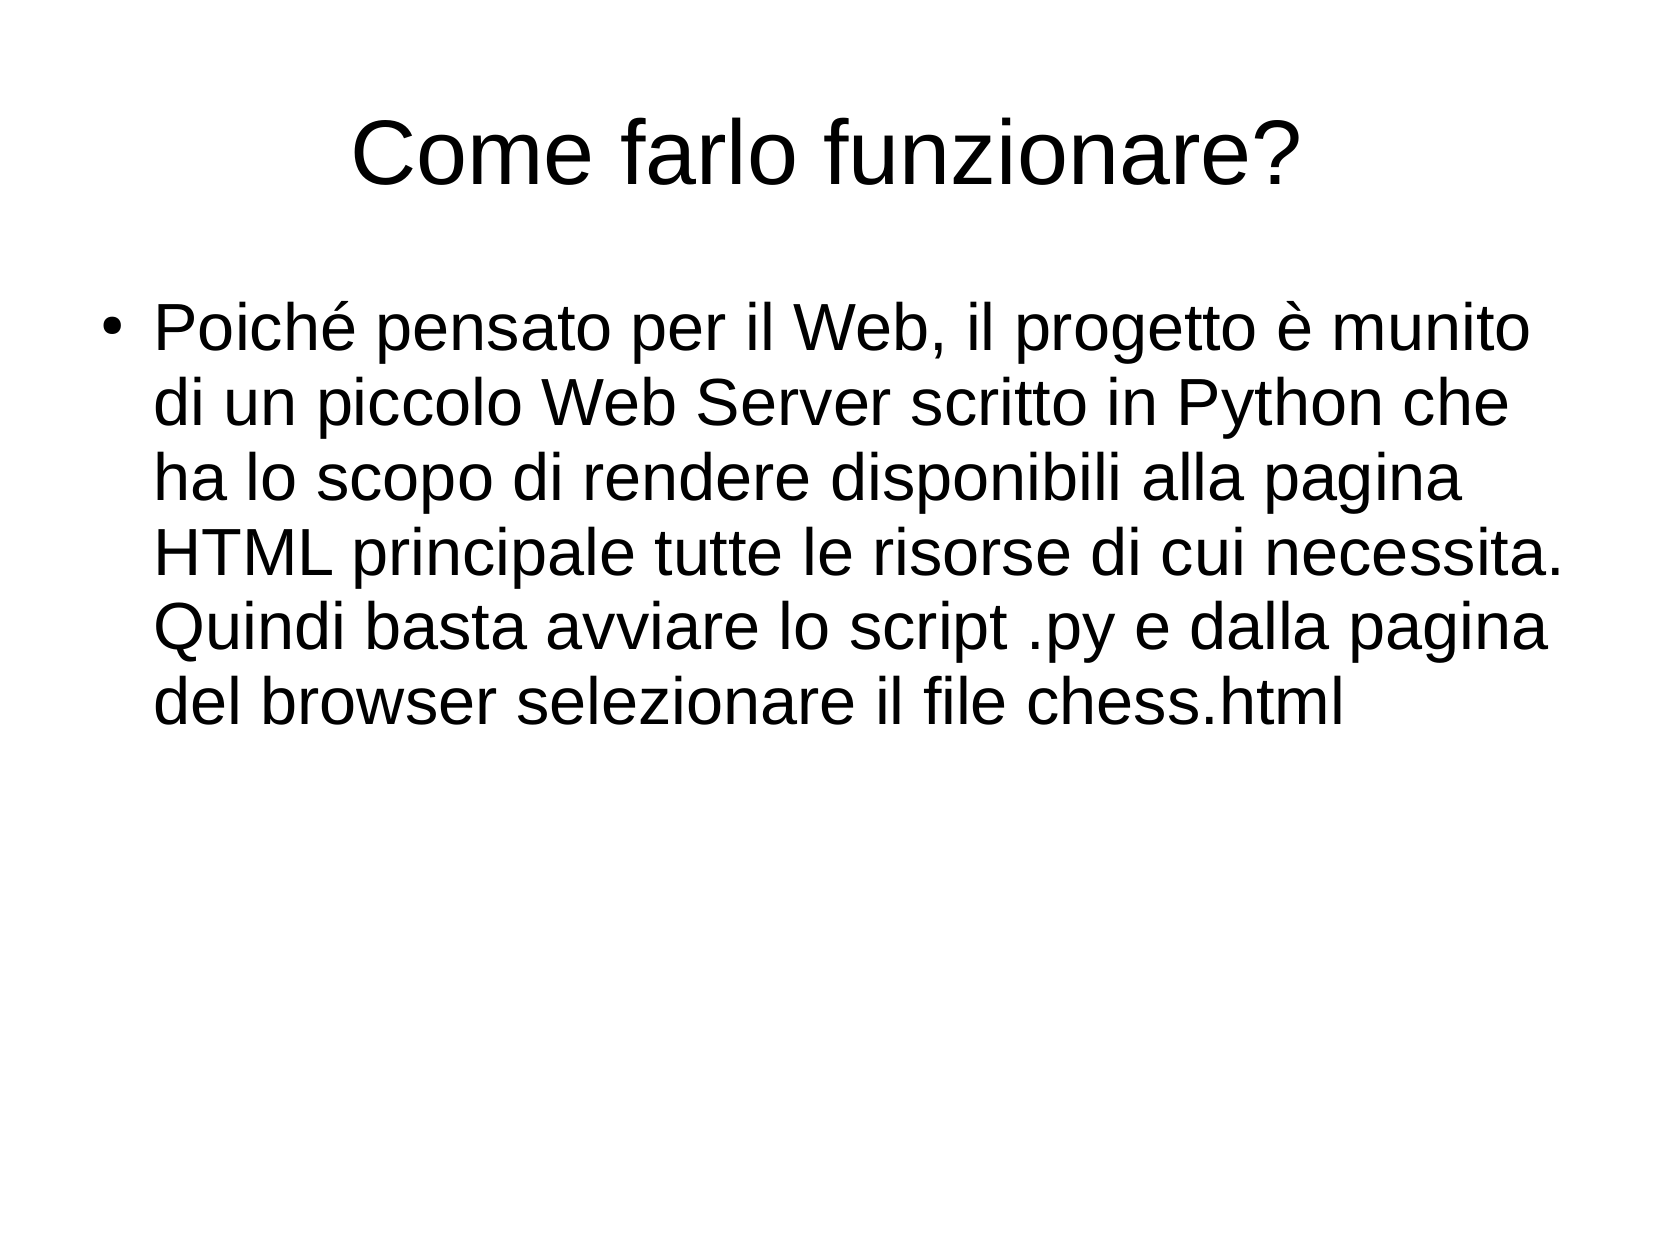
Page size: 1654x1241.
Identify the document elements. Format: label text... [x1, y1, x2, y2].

list Poiché pensato per il Web, il progetto è munito di un piccolo Web Server scritto in Python che ha lo scopo di rendere disponibili alla pagina HTML principale tutte le risorse di cui necessita. Quindi basta avviare lo script .py e dalla pagina del browser selezionare il file chess.html [82, 290, 1571, 1010]
title Come farlo funzionare? [82, 49, 1571, 257]
